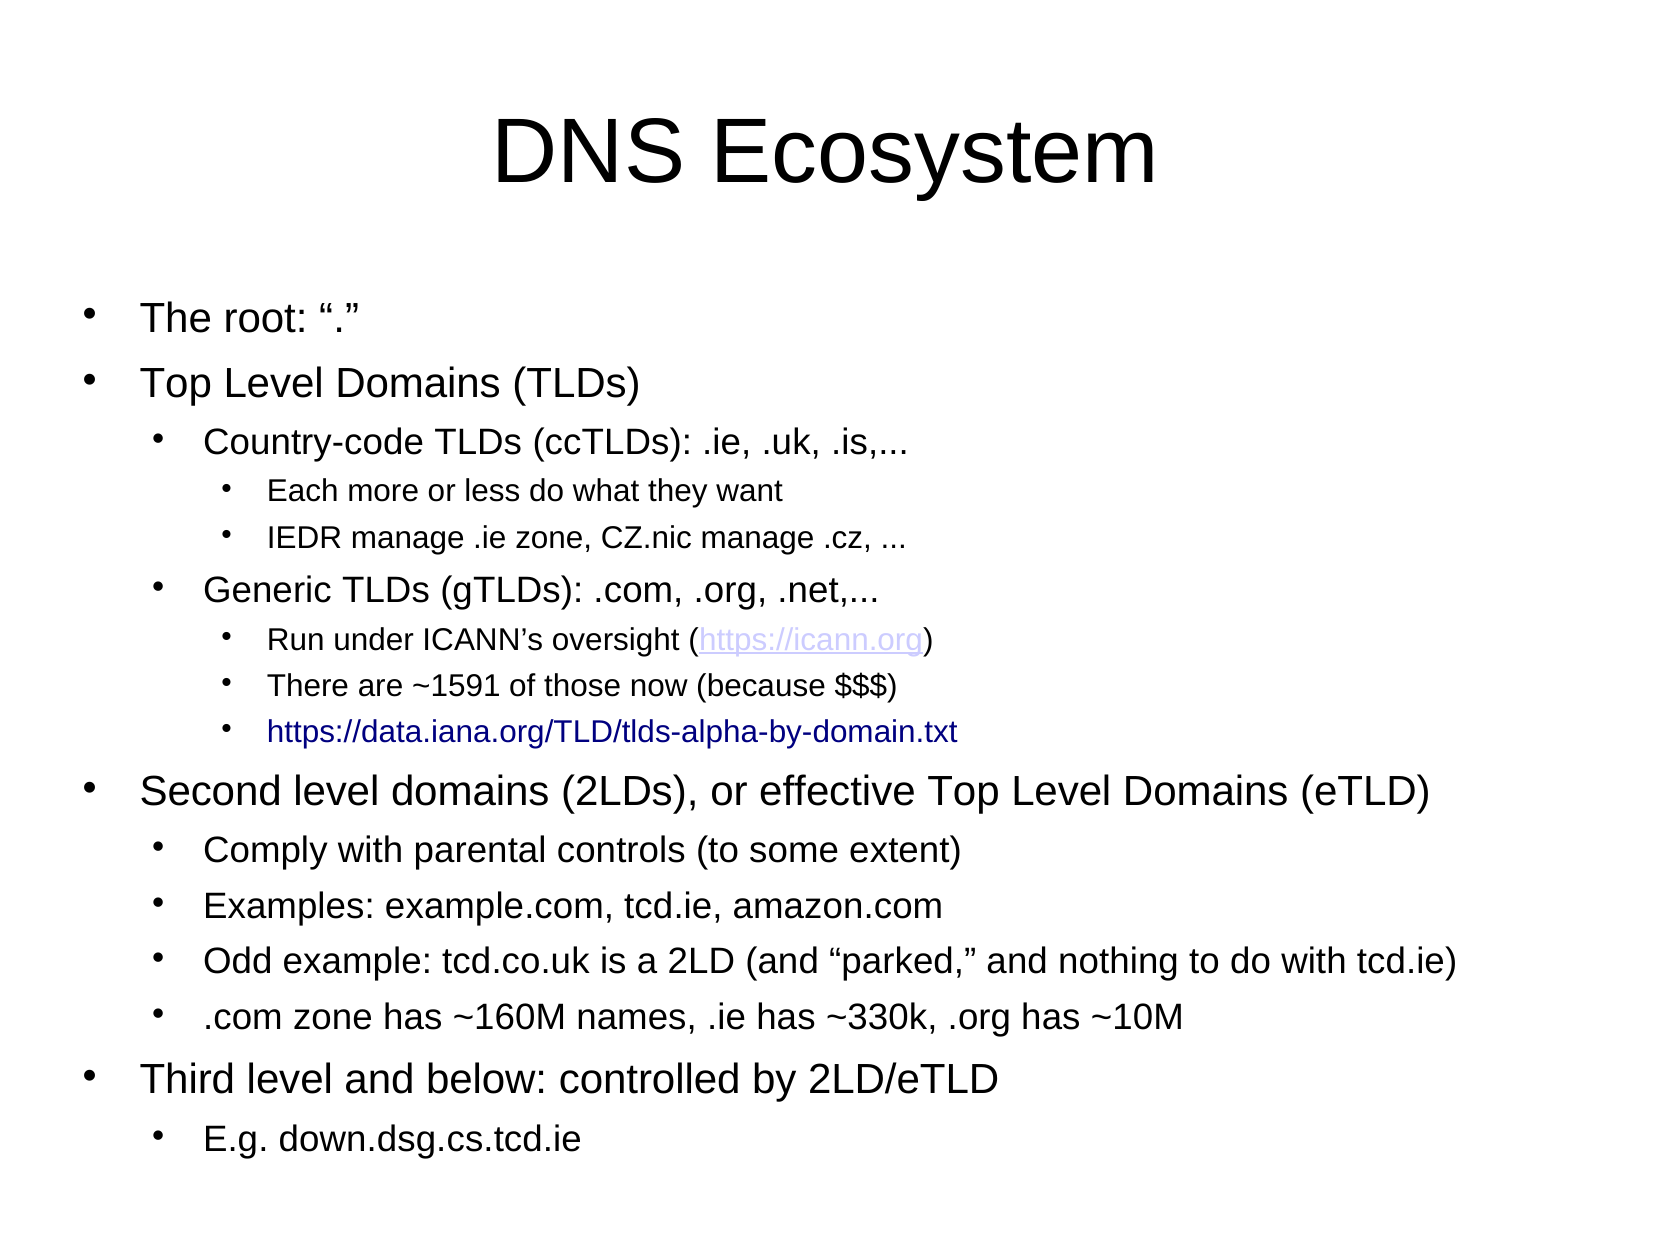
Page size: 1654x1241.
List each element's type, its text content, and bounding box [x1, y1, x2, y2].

list The root: “.” Top Level Domains (TLDs) Country-code TLDs (ccTLDs): .ie, .uk, .is,... Each more or less do what they want IEDR manage .ie zone, CZ.nic manage .cz, ... Generic TLDs (gTLDs): .com, .org, .net,... Run under ICANN’s oversight (https://icann.org) There are ~1591 of those now (because $$$) https://data.iana.org/TLD/tlds-alpha-by-domain.txt Second level domains (2LDs), or effective Top Level Domains (eTLD) Comply with parental controls (to some extent) Examples: example.com, tcd.ie, amazon.com Odd example: tcd.co.uk is a 2LD (and “parked,” and nothing to do with tcd.ie) .com zone has ~160M names, .ie has ~330k, .org has ~10M Third level and below: controlled by 2LD/eTLD E.g. down.dsg.cs.tcd.ie [82, 290, 1570, 1170]
title DNS Ecosystem [82, 49, 1570, 256]
